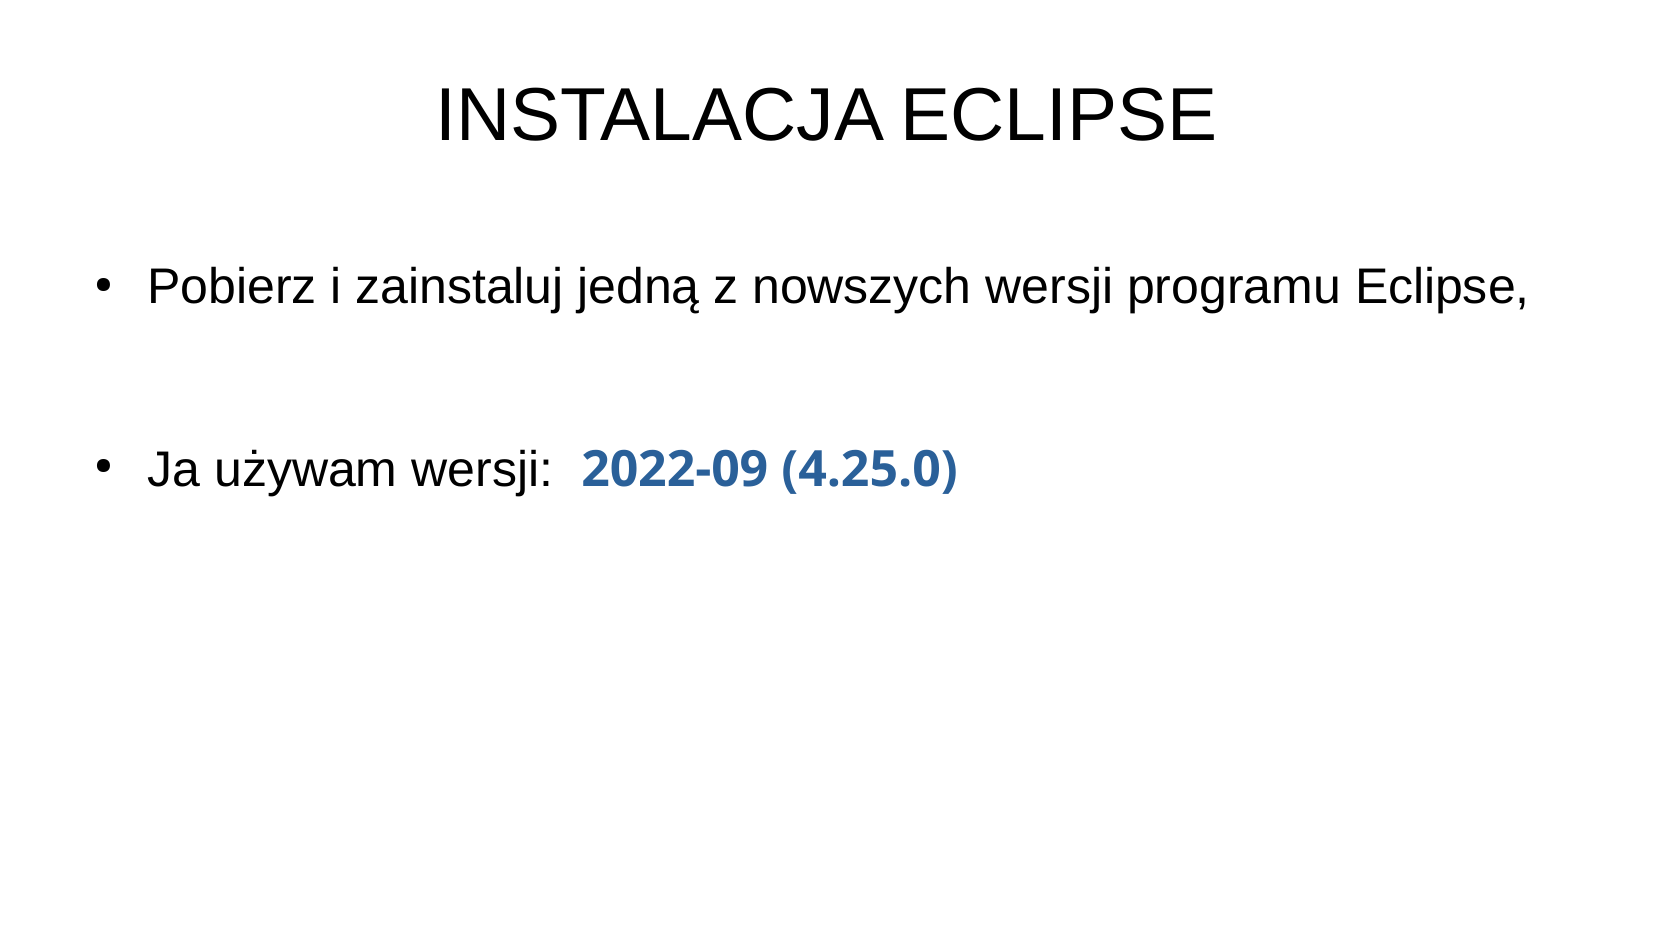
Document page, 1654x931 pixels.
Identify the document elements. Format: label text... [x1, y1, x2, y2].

list Pobierz i zainstaluj jedną z nowszych wersji programu Eclipse, Ja używam wersji: 2022-09 (4.25.0) [76, 257, 1565, 798]
title INSTALACJA ECLIPSE [29, 30, 1625, 199]
